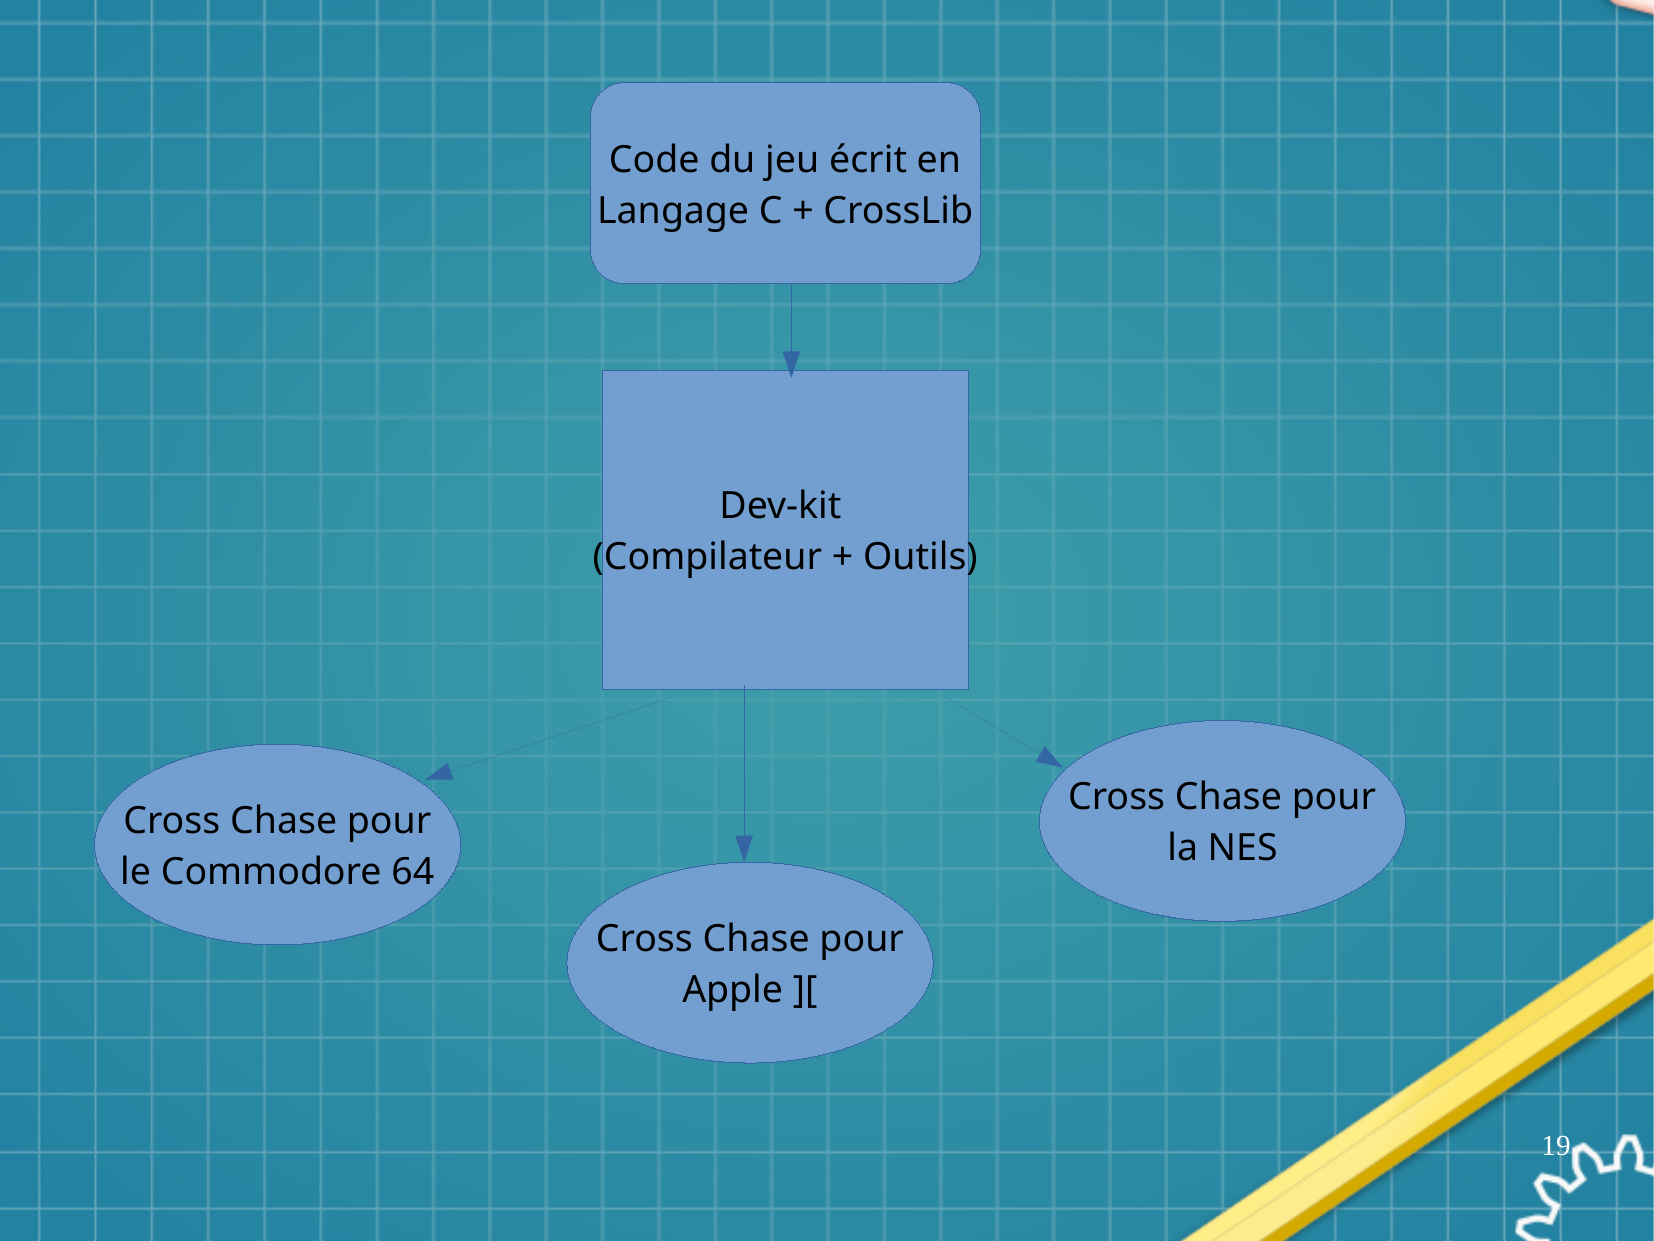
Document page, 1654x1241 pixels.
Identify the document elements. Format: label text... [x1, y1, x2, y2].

text_box Cross Chase pour le Commodore 64 [94, 744, 461, 945]
text_box Dev-kit (Compilateur + Outils) [602, 370, 969, 690]
text_box Cross Chase pour Apple ][ [566, 862, 934, 1064]
picture [0, 0, 1654, 1241]
text_box Code du jeu écrit en Langage C + CrossLib [590, 82, 981, 284]
text_box Cross Chase pour la NES [1039, 720, 1406, 922]
